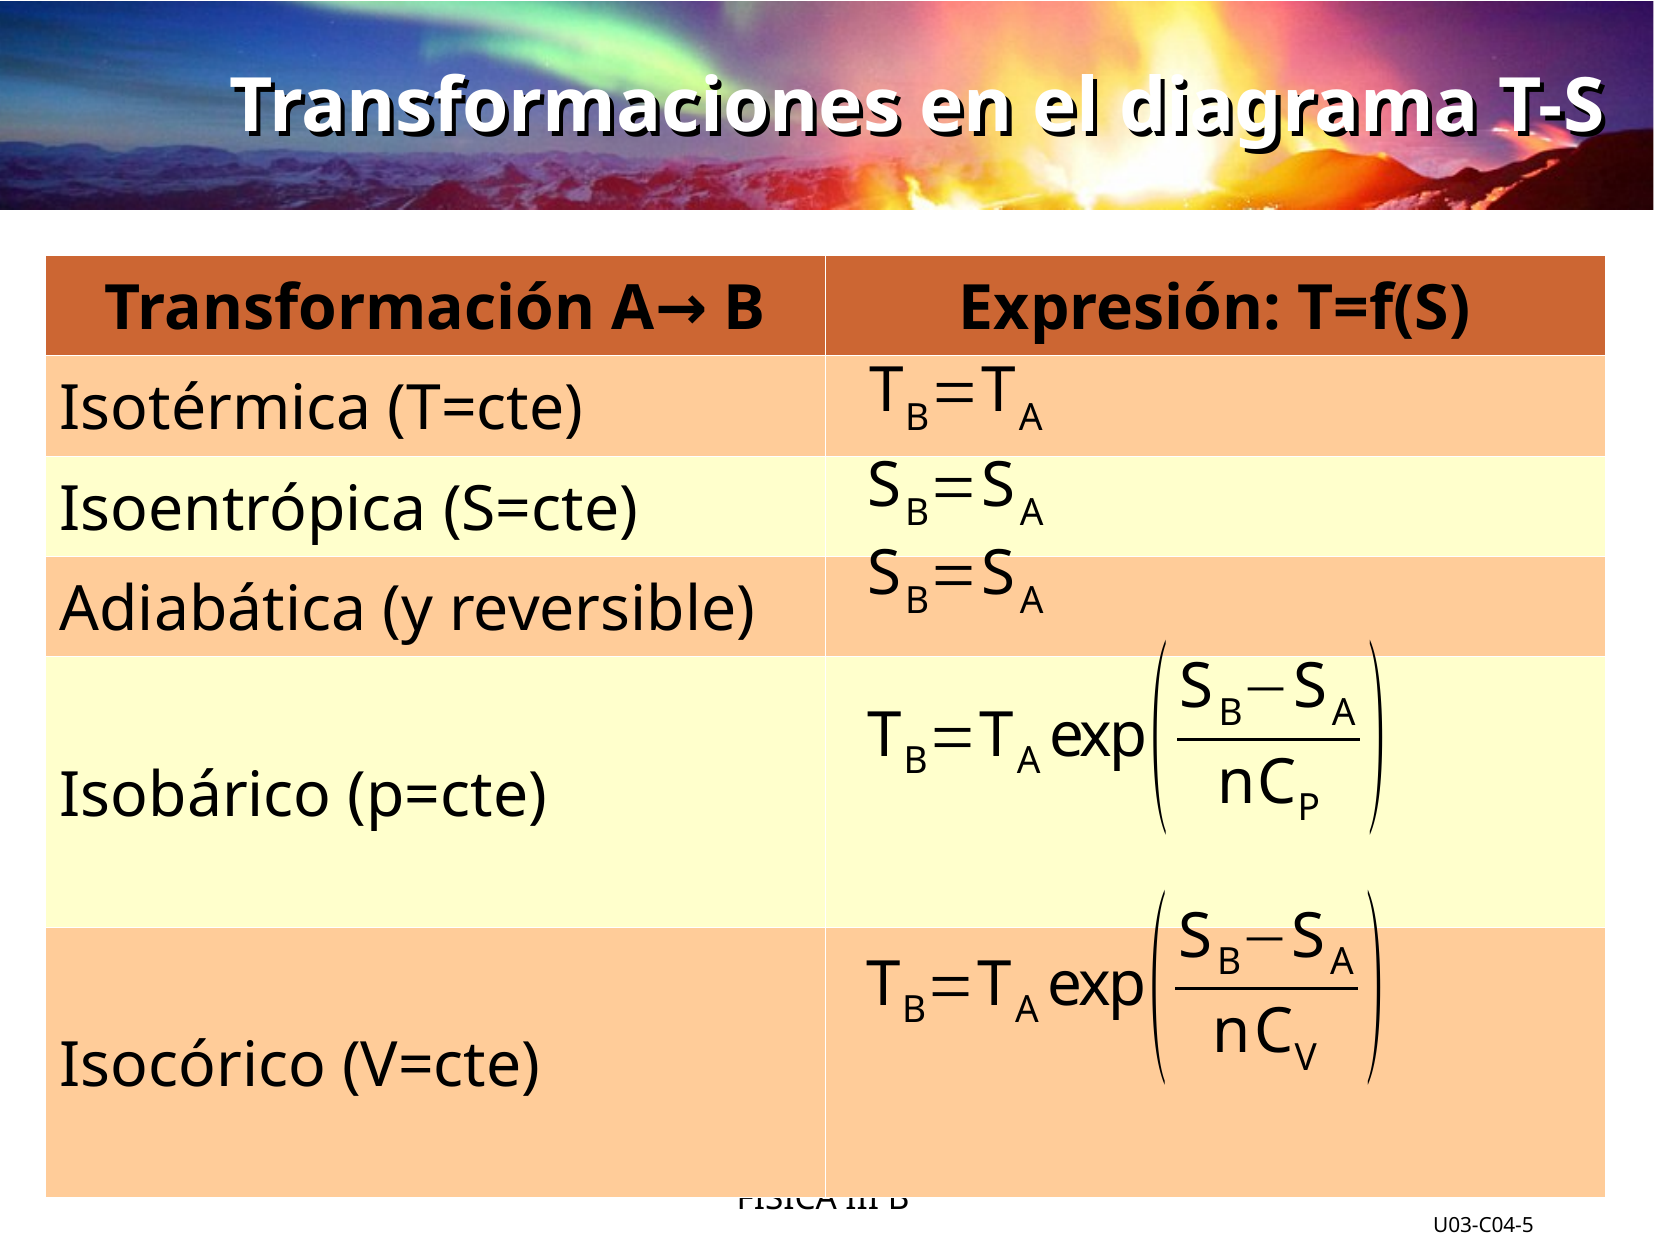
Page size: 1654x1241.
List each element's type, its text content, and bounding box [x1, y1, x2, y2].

table_cell [826, 928, 1605, 1197]
table_cell Isotérmica (T=cte) [46, 356, 825, 456]
table_cell Isocórico (V=cte) [46, 928, 825, 1197]
table_cell [826, 657, 1605, 927]
chart [861, 352, 1050, 439]
chart [858, 886, 1391, 1089]
chart [861, 446, 1051, 534]
table_cell [826, 356, 1605, 456]
chart [860, 637, 1393, 840]
table_cell [826, 557, 1605, 656]
title Transformaciones en el diagrama T-S [45, 15, 1606, 191]
picture [0, 1, 1654, 210]
table_cell Isobárico (p=cte) [46, 657, 825, 927]
text_box U03-C04-5 [1268, 1145, 1621, 1238]
table_header Transformación A→ B [46, 256, 825, 355]
table_cell [826, 457, 1605, 556]
table_cell Adiabática (y reversible) [46, 557, 825, 656]
table_cell Isoentrópica (S=cte) [46, 457, 825, 556]
chart [861, 535, 1051, 623]
table_header Expresión: T=f(S) [826, 256, 1605, 355]
